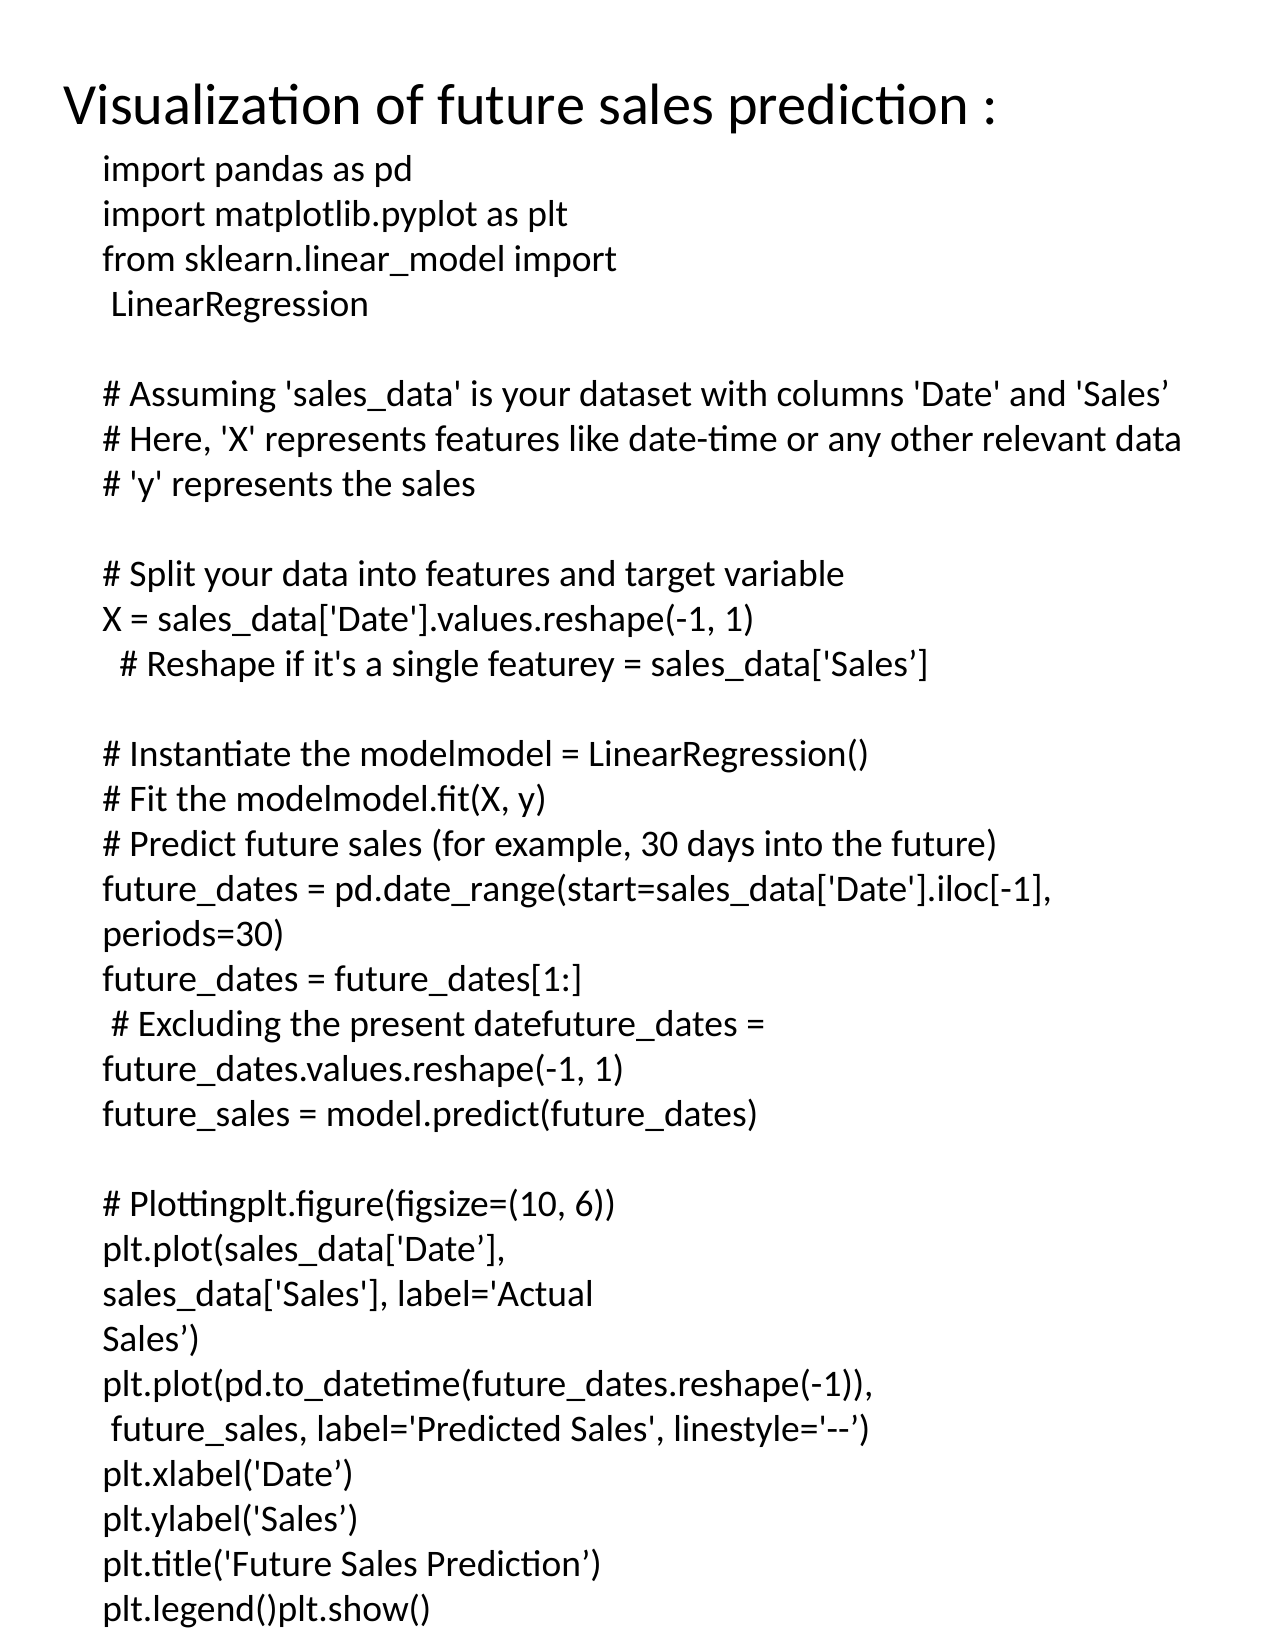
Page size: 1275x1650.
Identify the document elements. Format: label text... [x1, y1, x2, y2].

title Visualization of future sales prediction : [63, 66, 1212, 137]
text_box import pandas as pd import matplotlib.pyplot as plt from sklearn.linear_model import LinearRegression # Assuming 'sales_data' is your dataset with columns 'Date' and 'Sales’ # Here, 'X' represents features like date-time or any other relevant data # 'y' represents the sales # Split your data into features and target variable X = sales_data['Date'].values.reshape(-1, 1) # Reshape if it's a single featurey = sales_data['Sales’] # Instantiate the modelmodel = LinearRegression() # Fit the modelmodel.fit(X, y) # Predict future sales (for example, 30 days into the future) future_dates = pd.date_range(start=sales_data['Date'].iloc[-1], periods=30) future_dates = future_dates[1:] # Excluding the present datefuture_dates = future_dates.values.reshape(-1, 1) future_sales = model.predict(future_dates) # Plottingplt.figure(figsize=(10, 6)) plt.plot(sales_data['Date’], sales_data['Sales'], label='Actual Sales’) plt.plot(pd.to_datetime(future_dates.reshape(-1)), future_sales, label='Predicted Sales', linestyle='--’) plt.xlabel('Date’) plt.ylabel('Sales’) plt.title('Future Sales Prediction’) plt.legend()plt.show() [87, 136, 1235, 1650]
